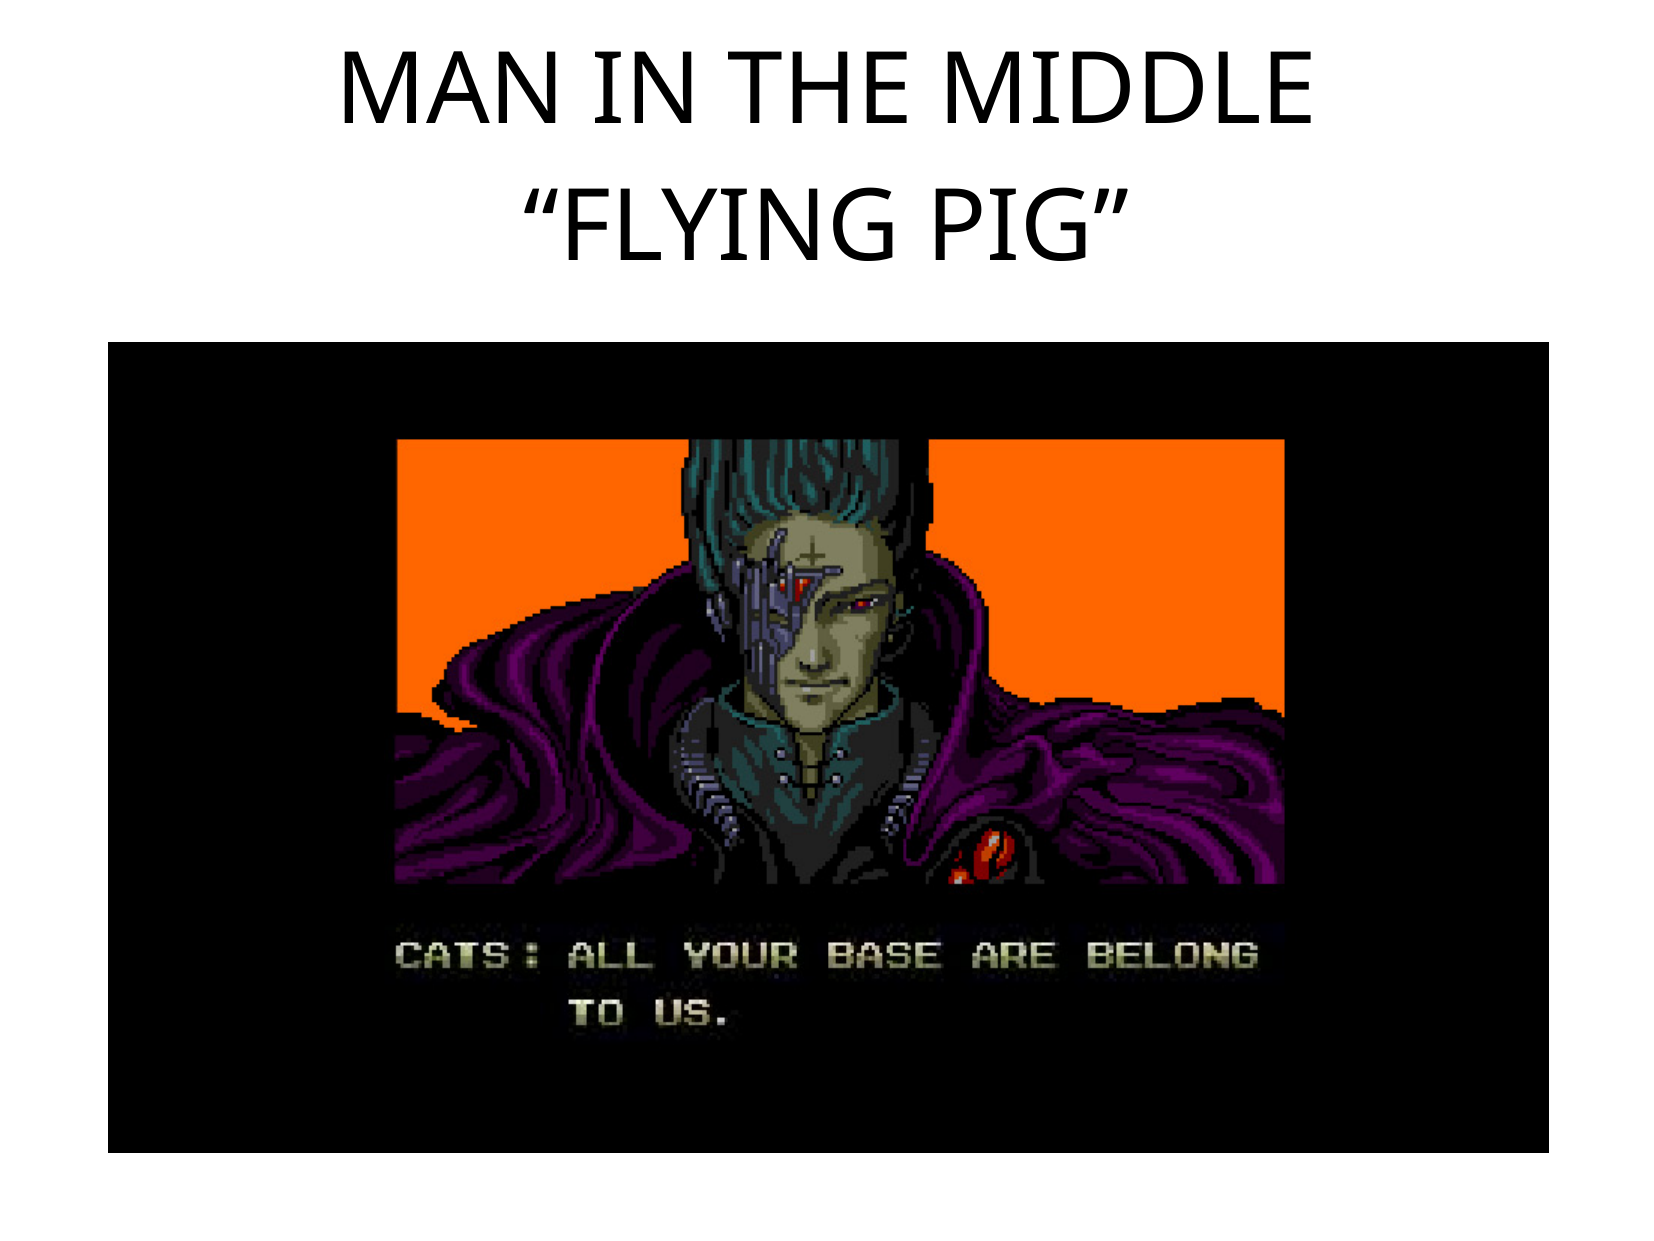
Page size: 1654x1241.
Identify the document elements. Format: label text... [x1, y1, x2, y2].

picture [108, 342, 1549, 1153]
text_box MAN IN THE MIDDLE “FLYING PIG” [82, 39, 1571, 267]
